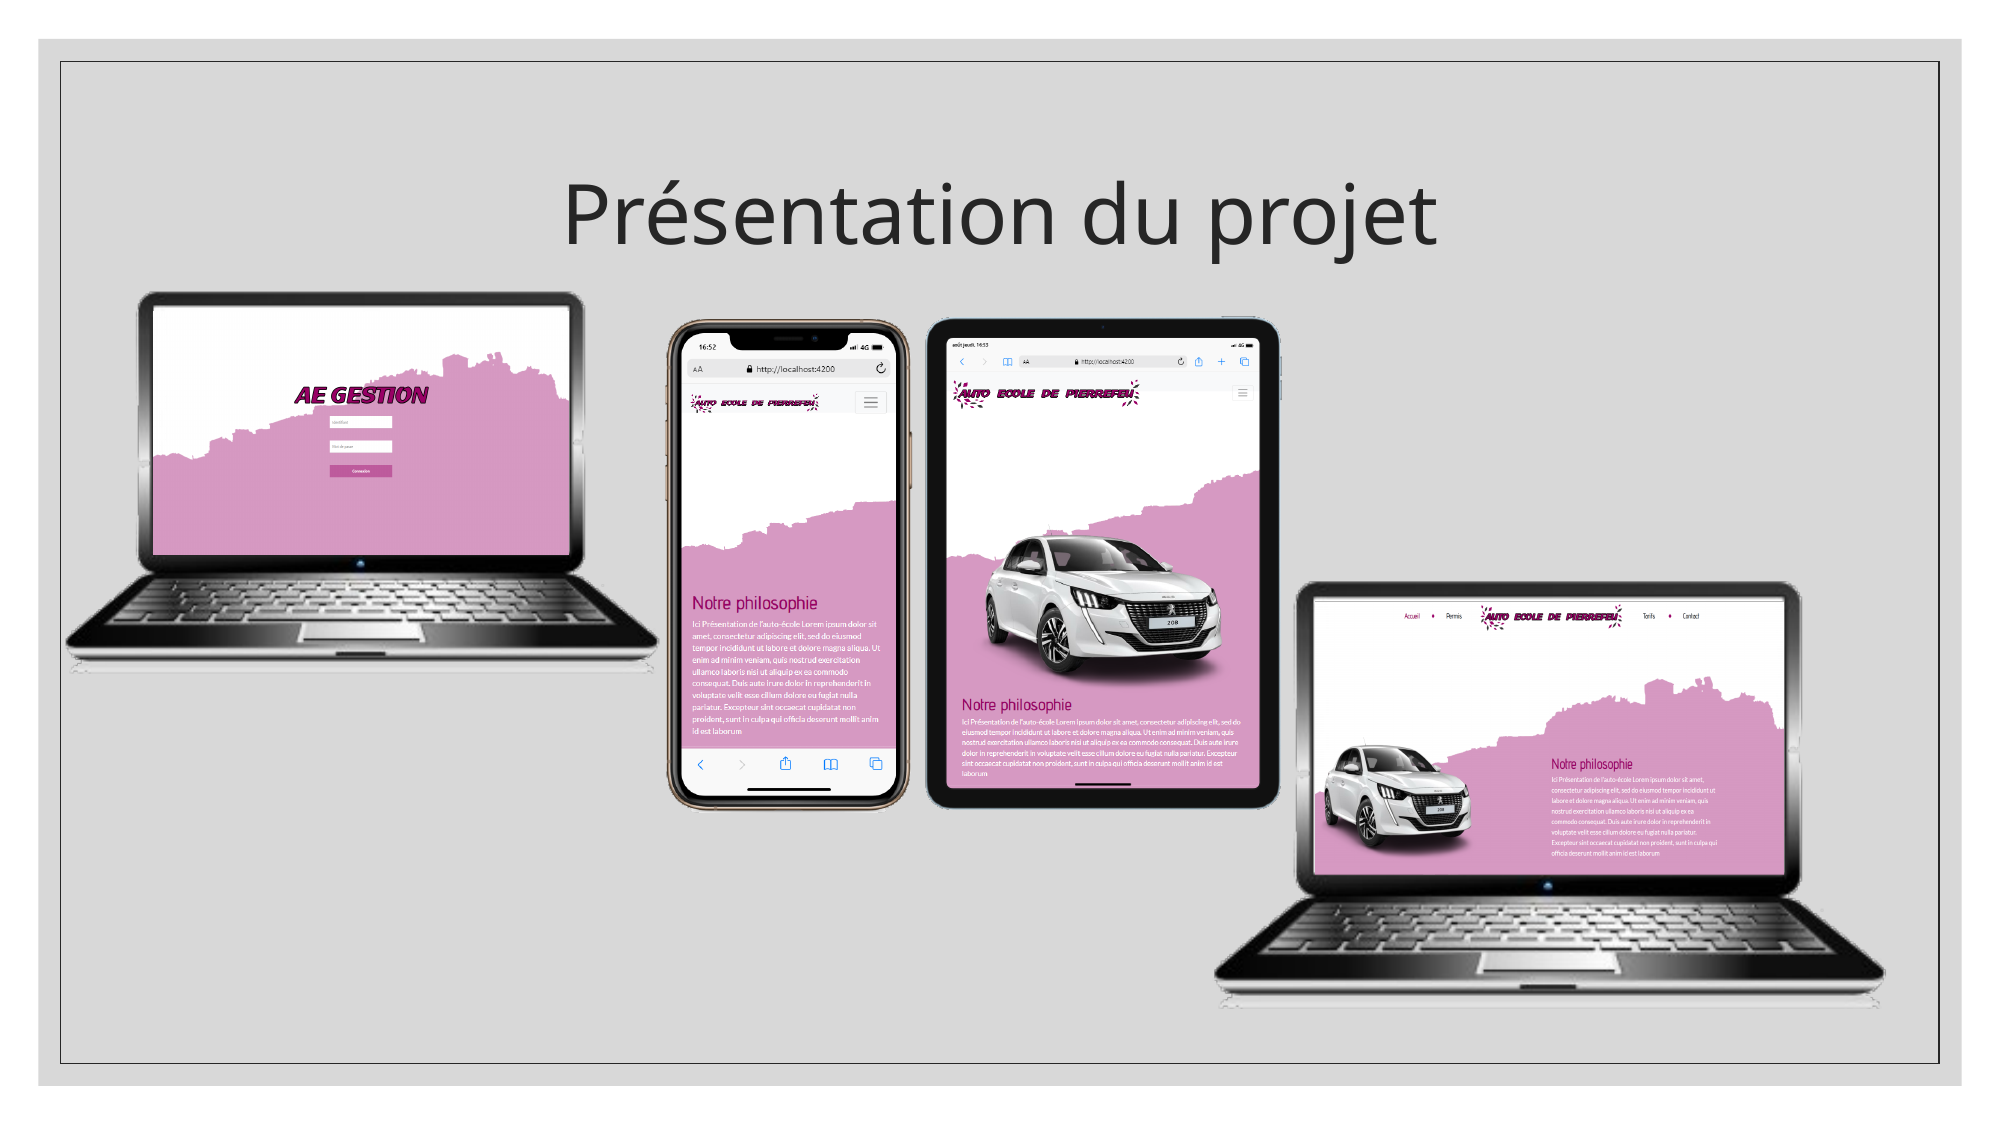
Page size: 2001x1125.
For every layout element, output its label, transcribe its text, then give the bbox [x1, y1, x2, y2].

picture [0, 227, 1957, 1080]
title Présentation du projet [174, 105, 1825, 331]
